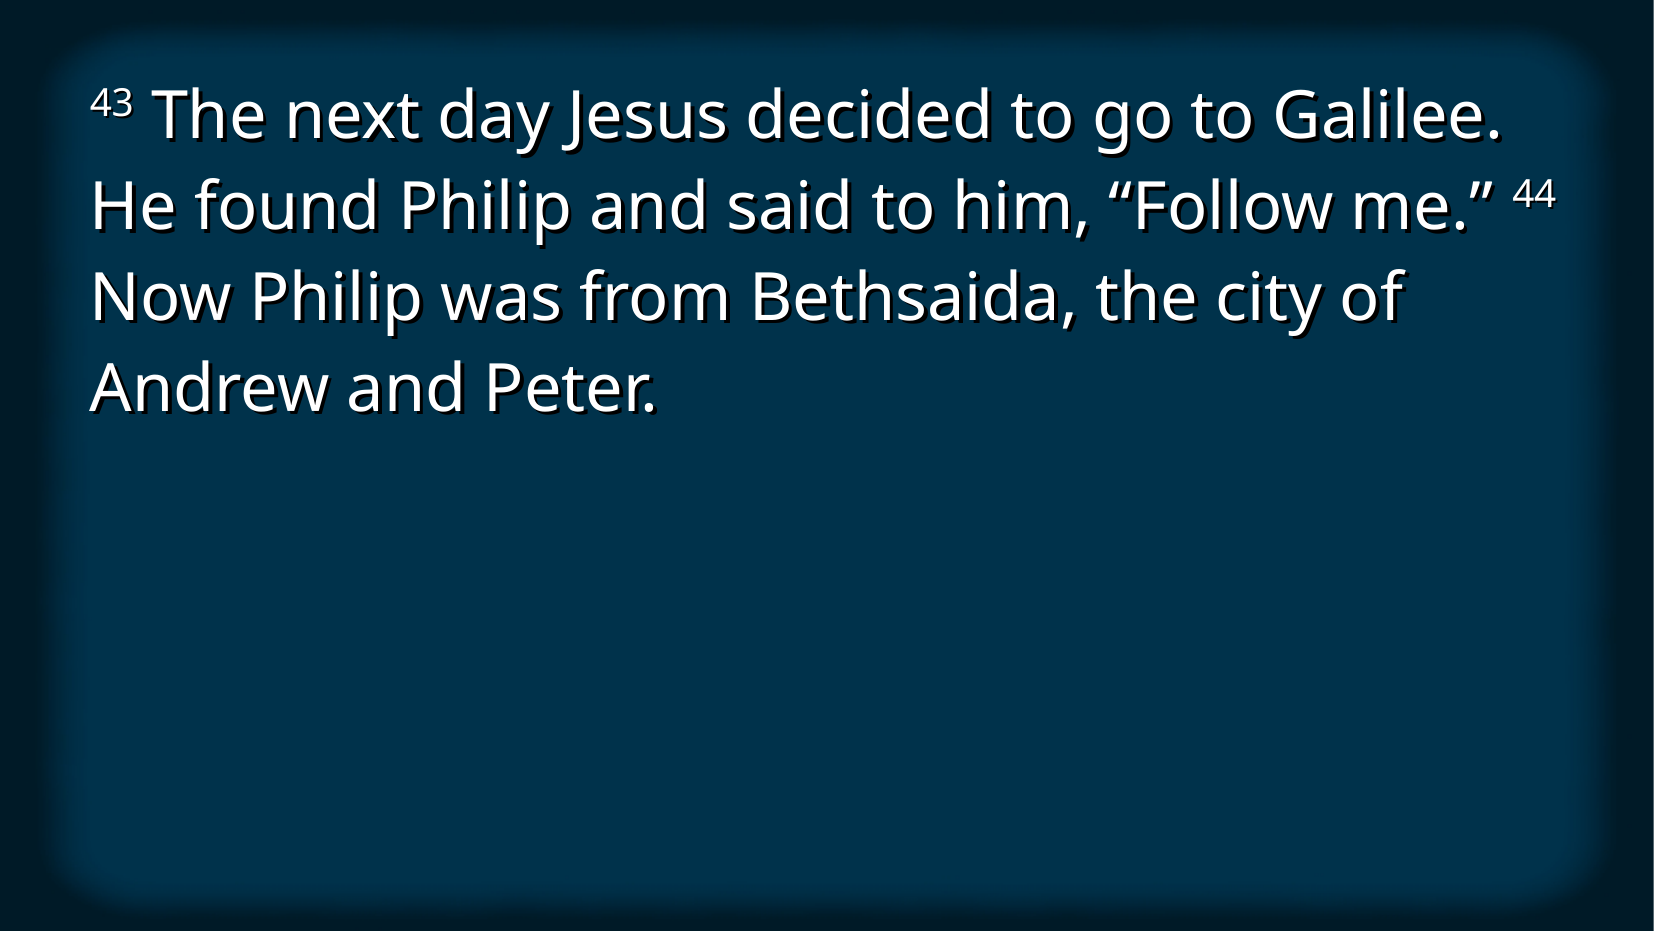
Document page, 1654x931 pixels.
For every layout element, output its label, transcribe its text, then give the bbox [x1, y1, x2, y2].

picture [0, 0, 1654, 931]
text_box 43 The next day Jesus decided to go to Galilee. He found Philip and said to him, “Follow me.” 44 Now Philip was from Bethsaida, the city of Andrew and Peter. [75, 60, 1576, 430]
